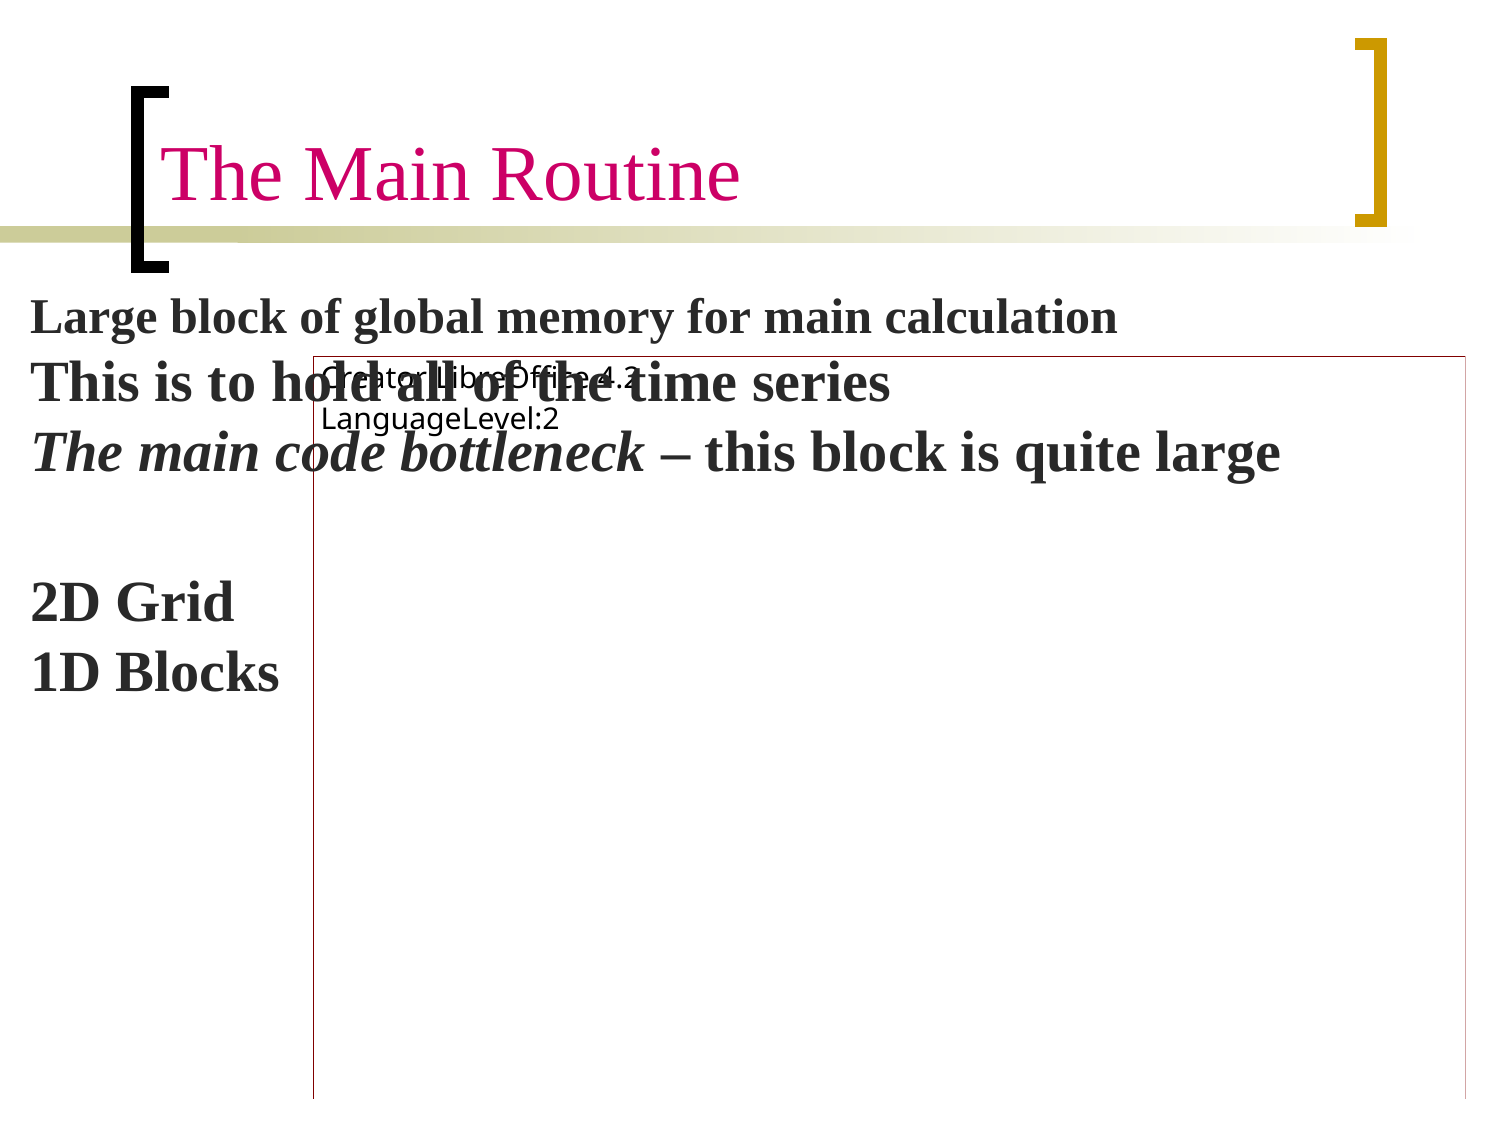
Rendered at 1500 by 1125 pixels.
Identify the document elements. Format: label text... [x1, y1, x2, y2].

title The Main Routine [75, 0, 1353, 225]
text_box 2D Grid 1D Blocks [15, 276, 296, 711]
picture [310, 354, 1466, 1099]
text_box Large block of global memory for main calculation This is to hold all of the time series The main code bottleneck – this block is quite large [296, 276, 1297, 701]
